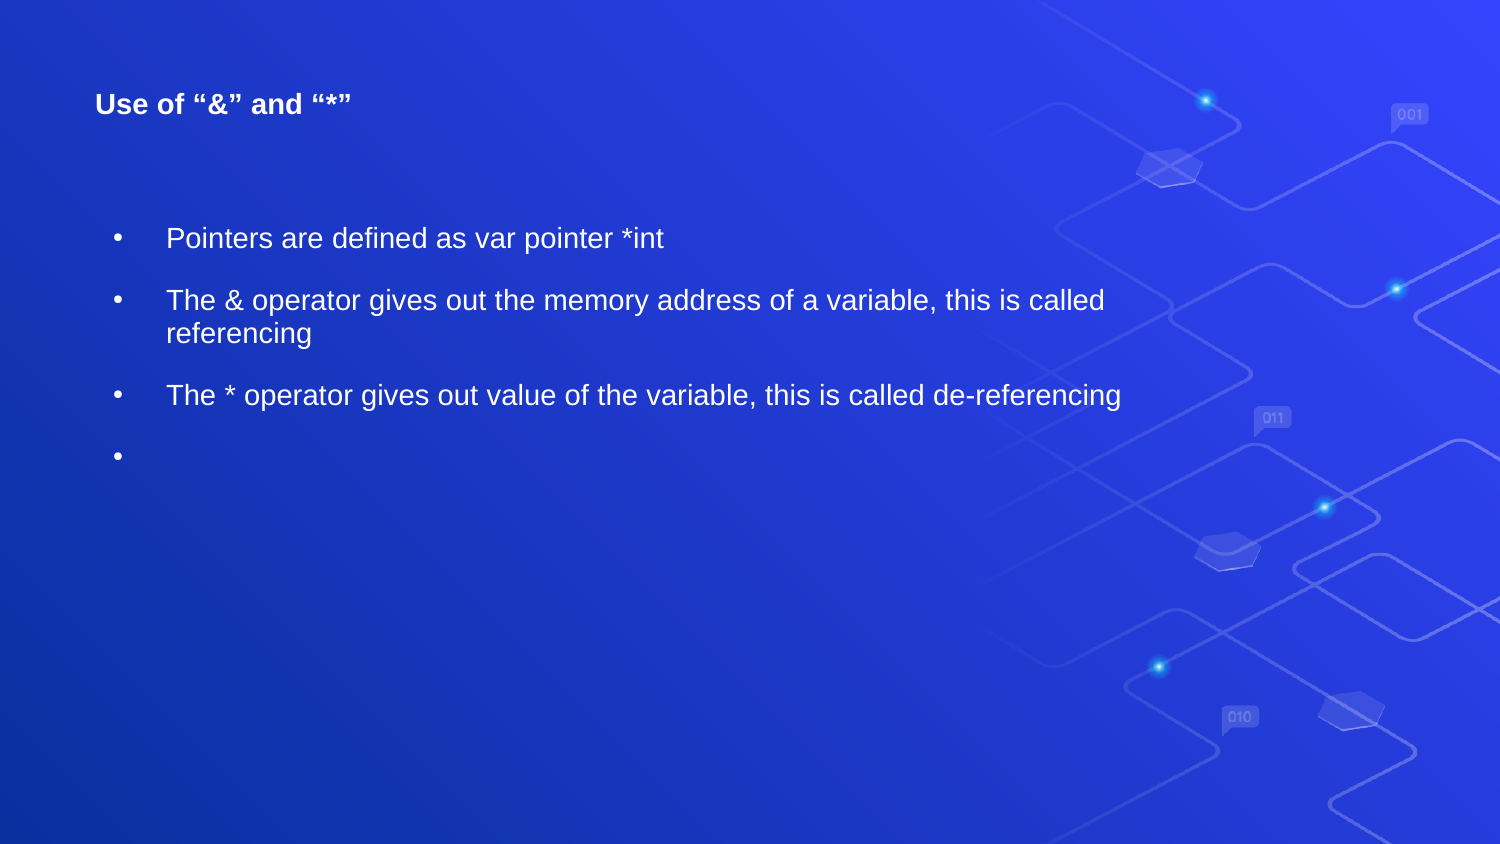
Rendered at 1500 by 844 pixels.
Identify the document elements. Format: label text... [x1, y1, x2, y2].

picture [0, 0, 1500, 844]
title Use of “&” and “*” [95, 33, 1082, 175]
list Pointers are defined as var pointer *int The & operator gives out the memory address of a variable, this is called referencing The * operator gives out value of the variable, this is called de-referencing [95, 221, 1201, 740]
